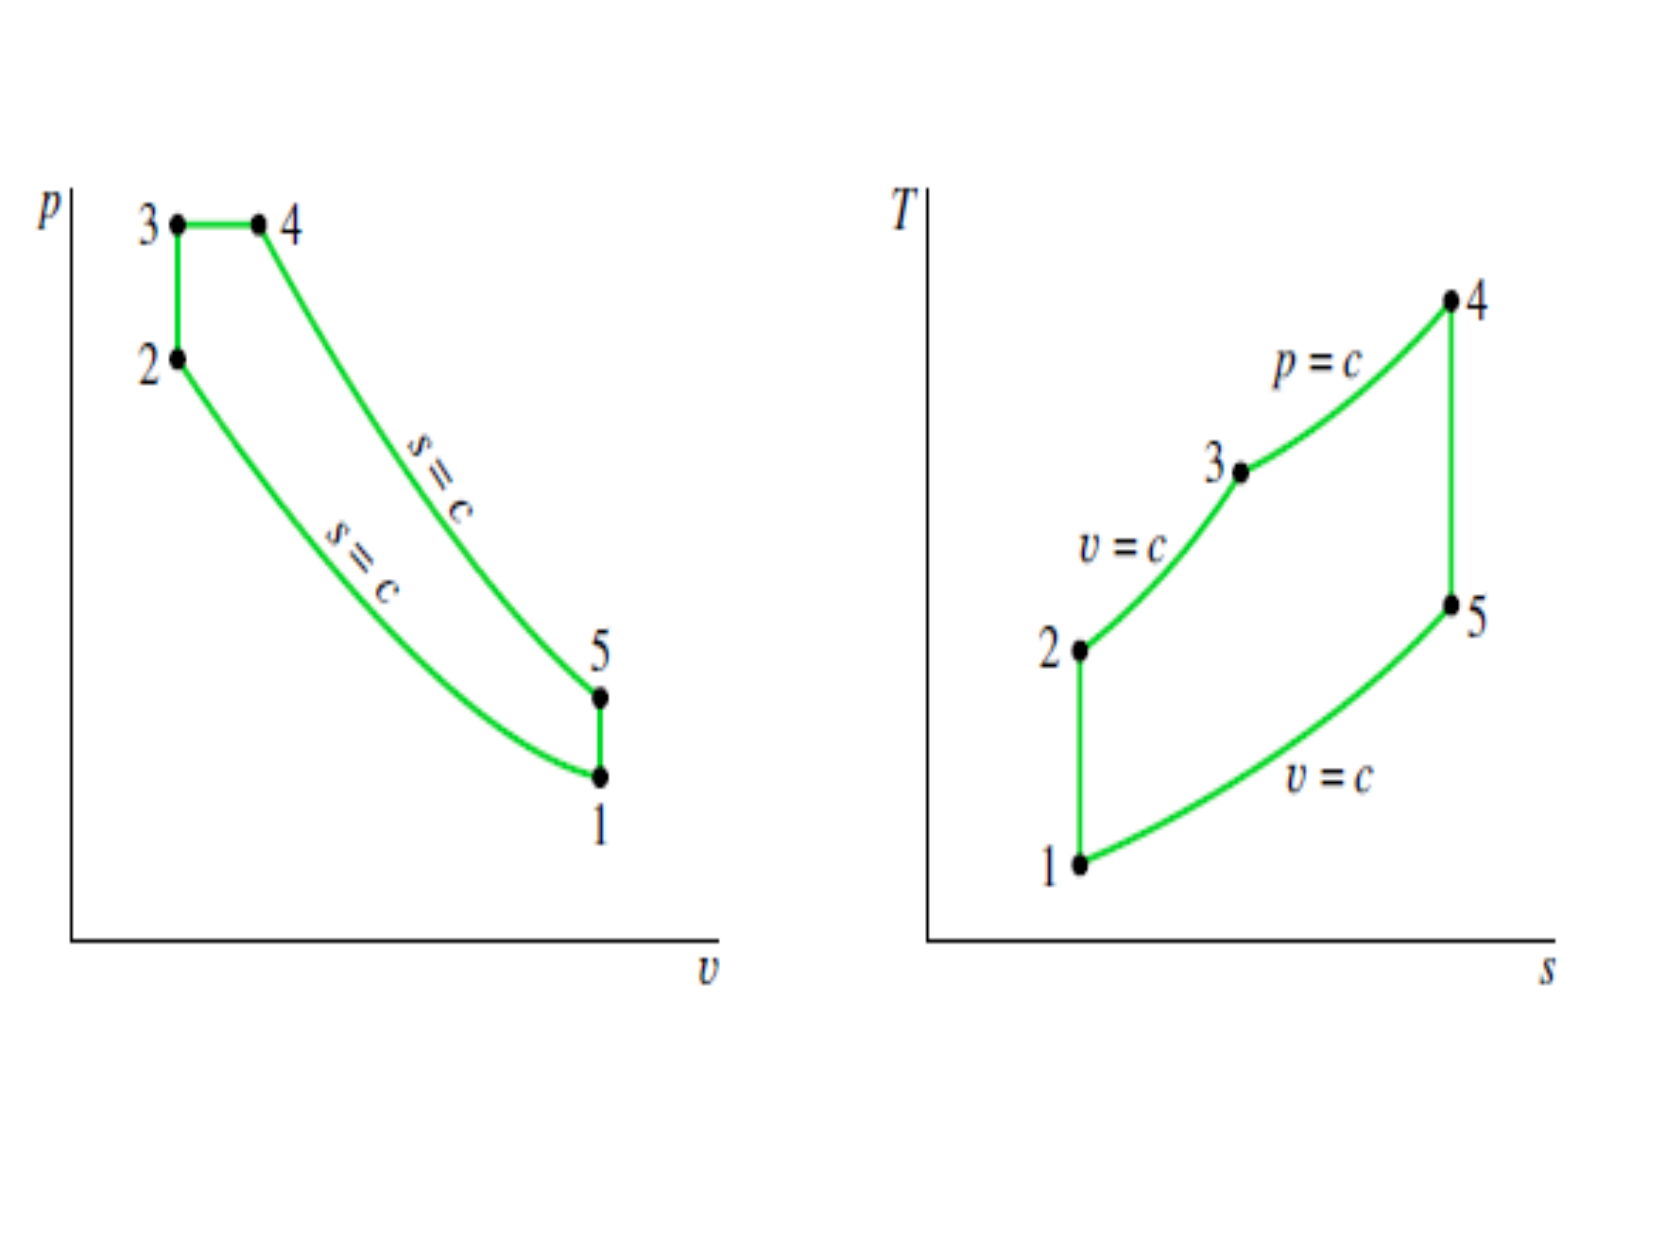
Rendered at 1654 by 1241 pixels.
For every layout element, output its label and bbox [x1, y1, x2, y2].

picture [0, 129, 1630, 1016]
